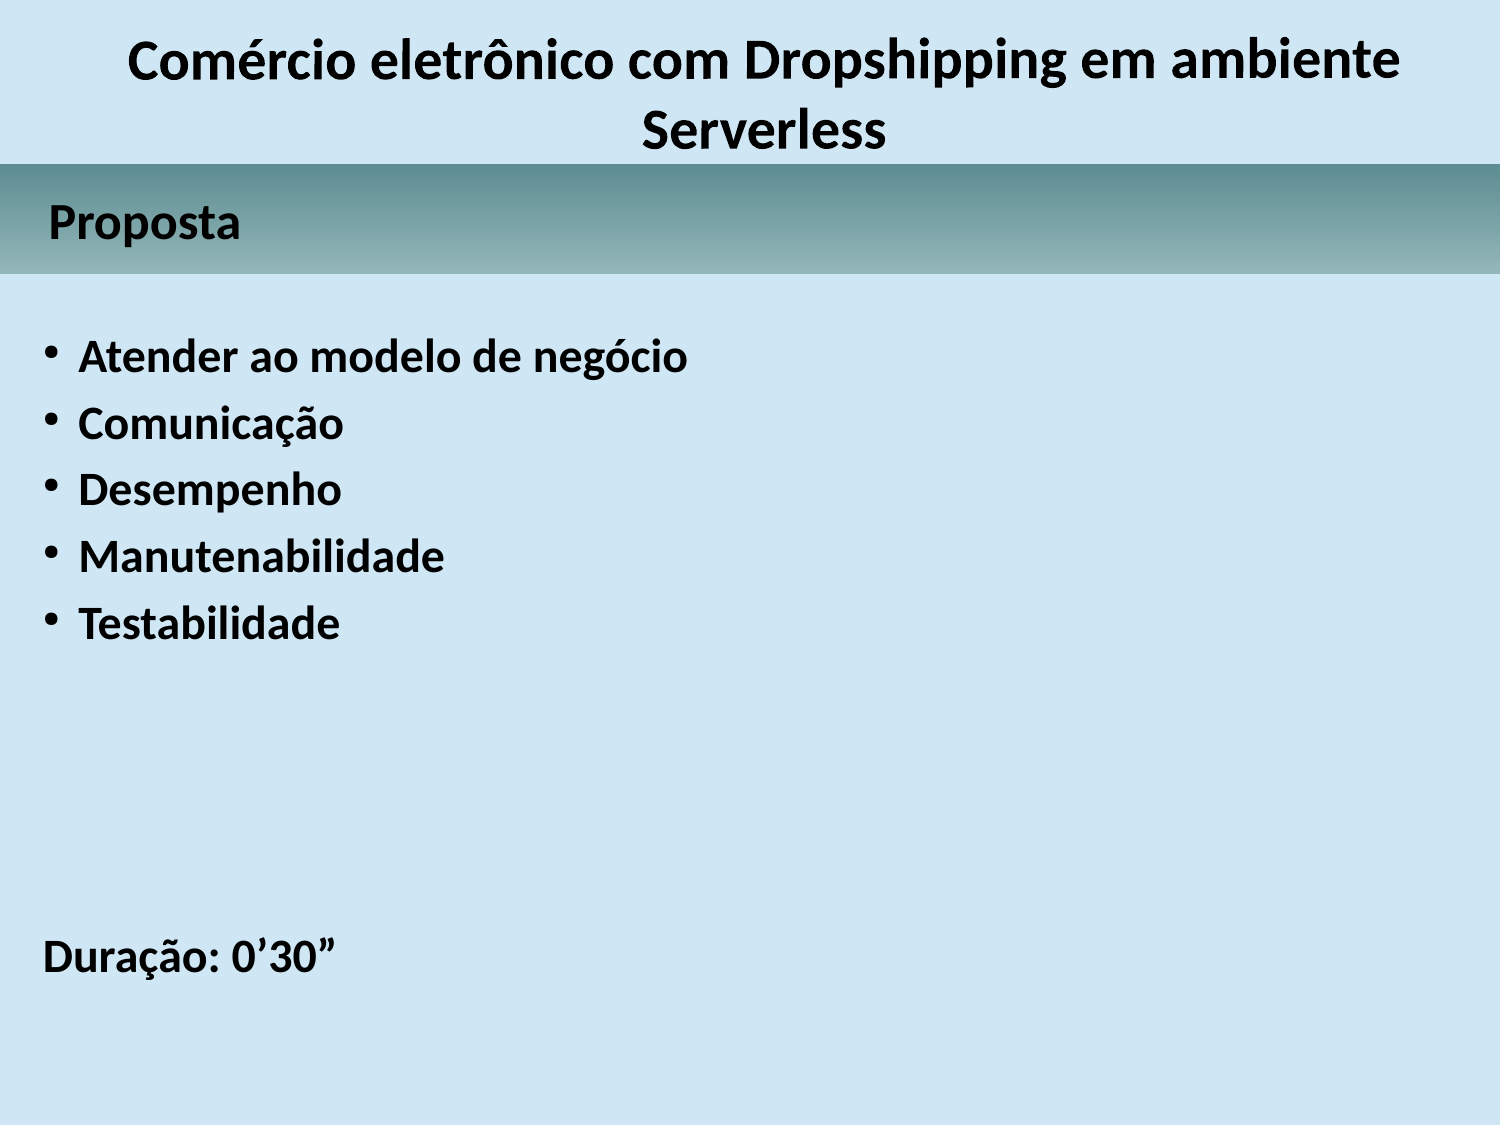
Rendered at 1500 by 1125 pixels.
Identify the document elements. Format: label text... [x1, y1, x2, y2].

text_box Comércio eletrônico com Dropshipping em ambiente Serverless [40, 11, 1489, 169]
text_box Proposta [33, 180, 1467, 258]
text_box Atender ao modelo de negócio Comunicação Desempenho Manutenabilidade Testabilidade Duração: 0’30” [28, 316, 1477, 993]
text_box [0, 164, 1500, 274]
